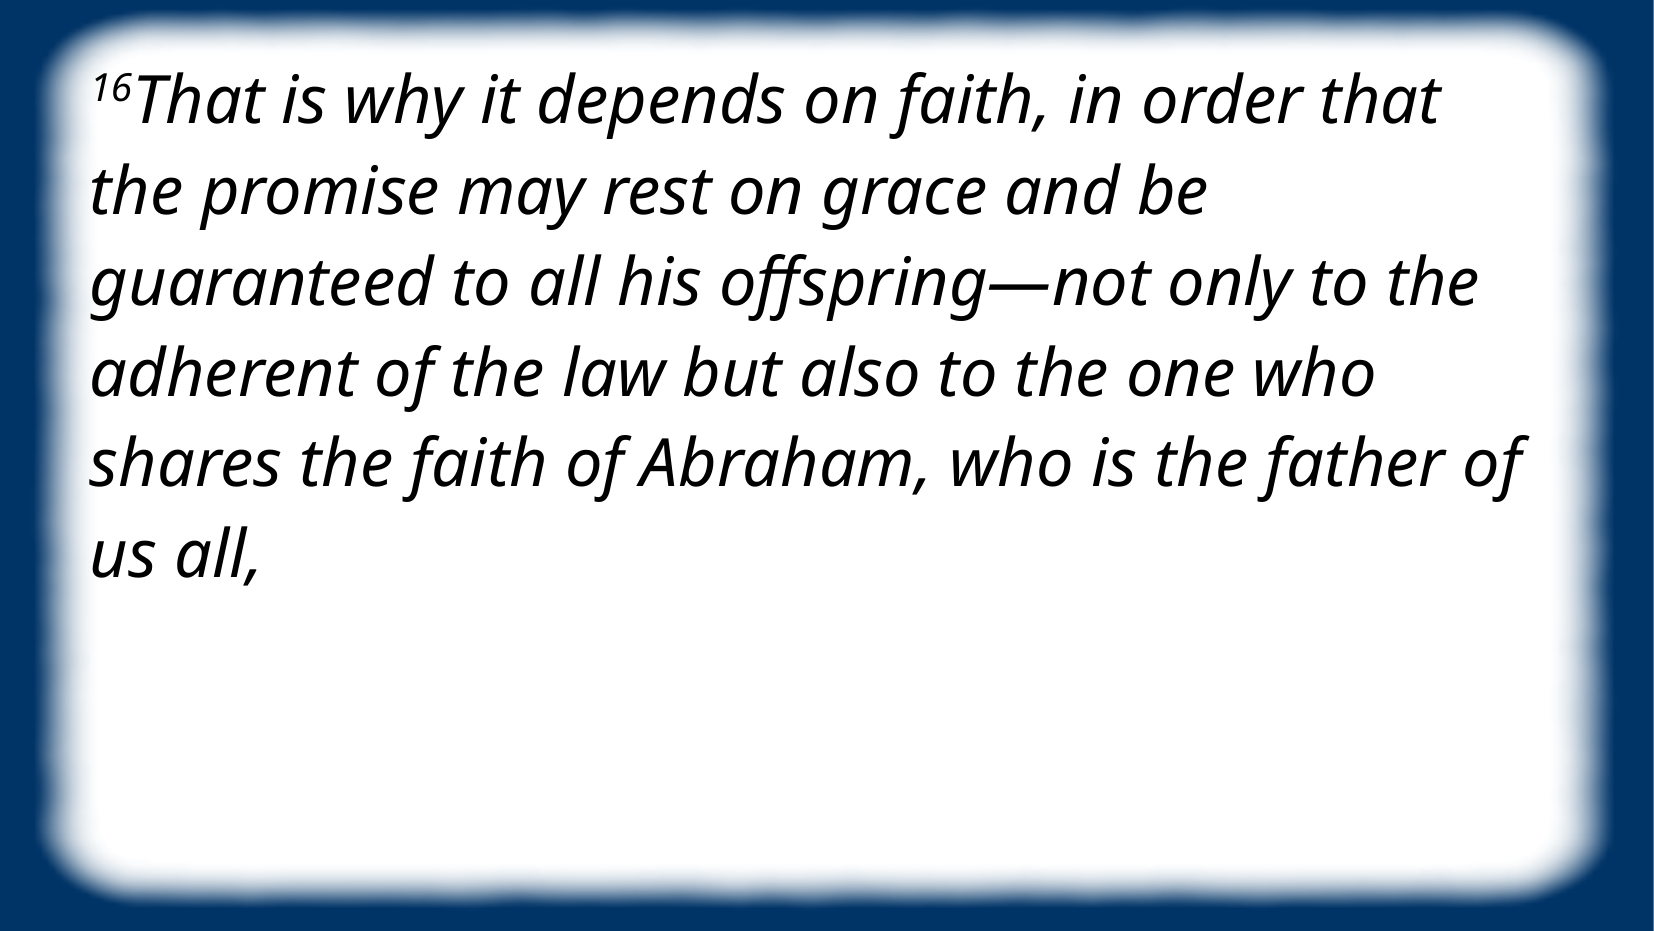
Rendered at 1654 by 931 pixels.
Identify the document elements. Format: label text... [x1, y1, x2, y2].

picture [0, 0, 1654, 931]
text_box 16That is why it depends on faith, in order that the promise may rest on grace and be guaranteed to all his offspring—not only to the adherent of the law but also to the one who shares the faith of Abraham, who is the father of us all, [75, 45, 1561, 593]
